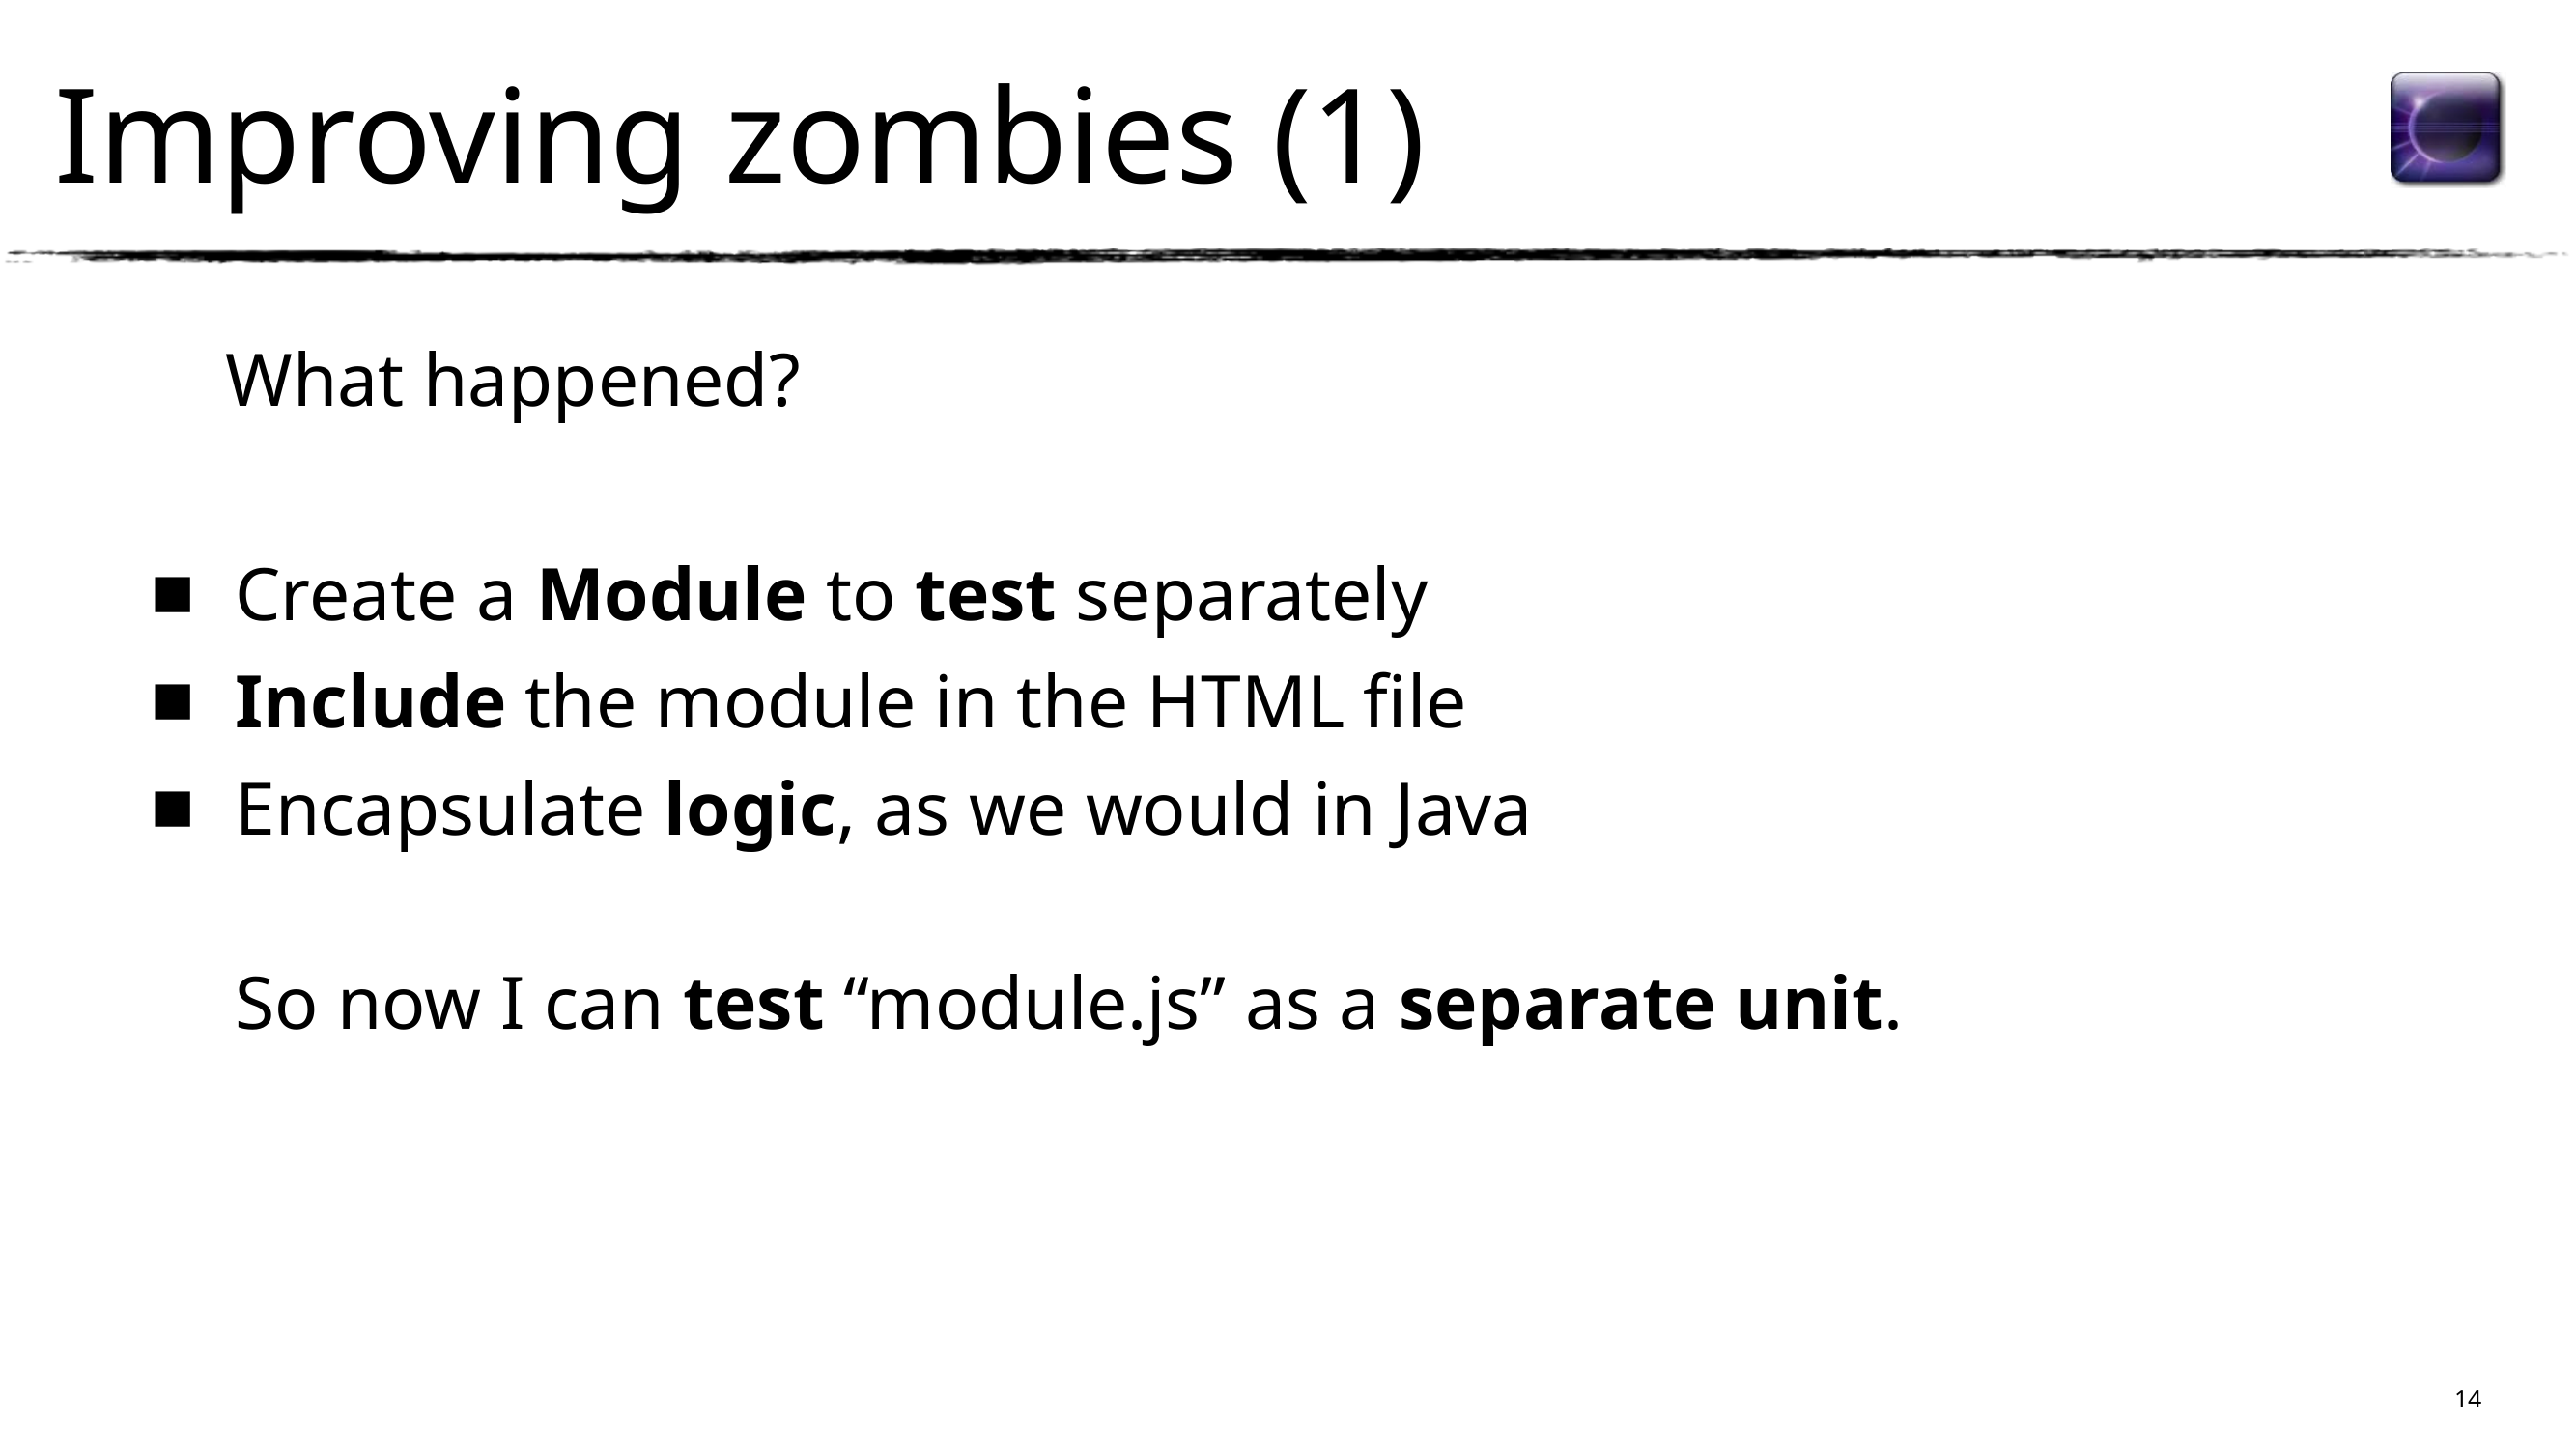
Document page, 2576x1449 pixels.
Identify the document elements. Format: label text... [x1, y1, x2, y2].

text_box Improving zombies (1) [45, 12, 2528, 250]
picture [0, 248, 2576, 268]
picture [2391, 72, 2506, 189]
text_box What happened? Create a Module to test separately Include the module in the HTML file Encapsulate logic, as we would in Java So now I can test “module.js” as a separate unit. [116, 326, 2457, 1387]
text_box <number> [2447, 1376, 2490, 1421]
